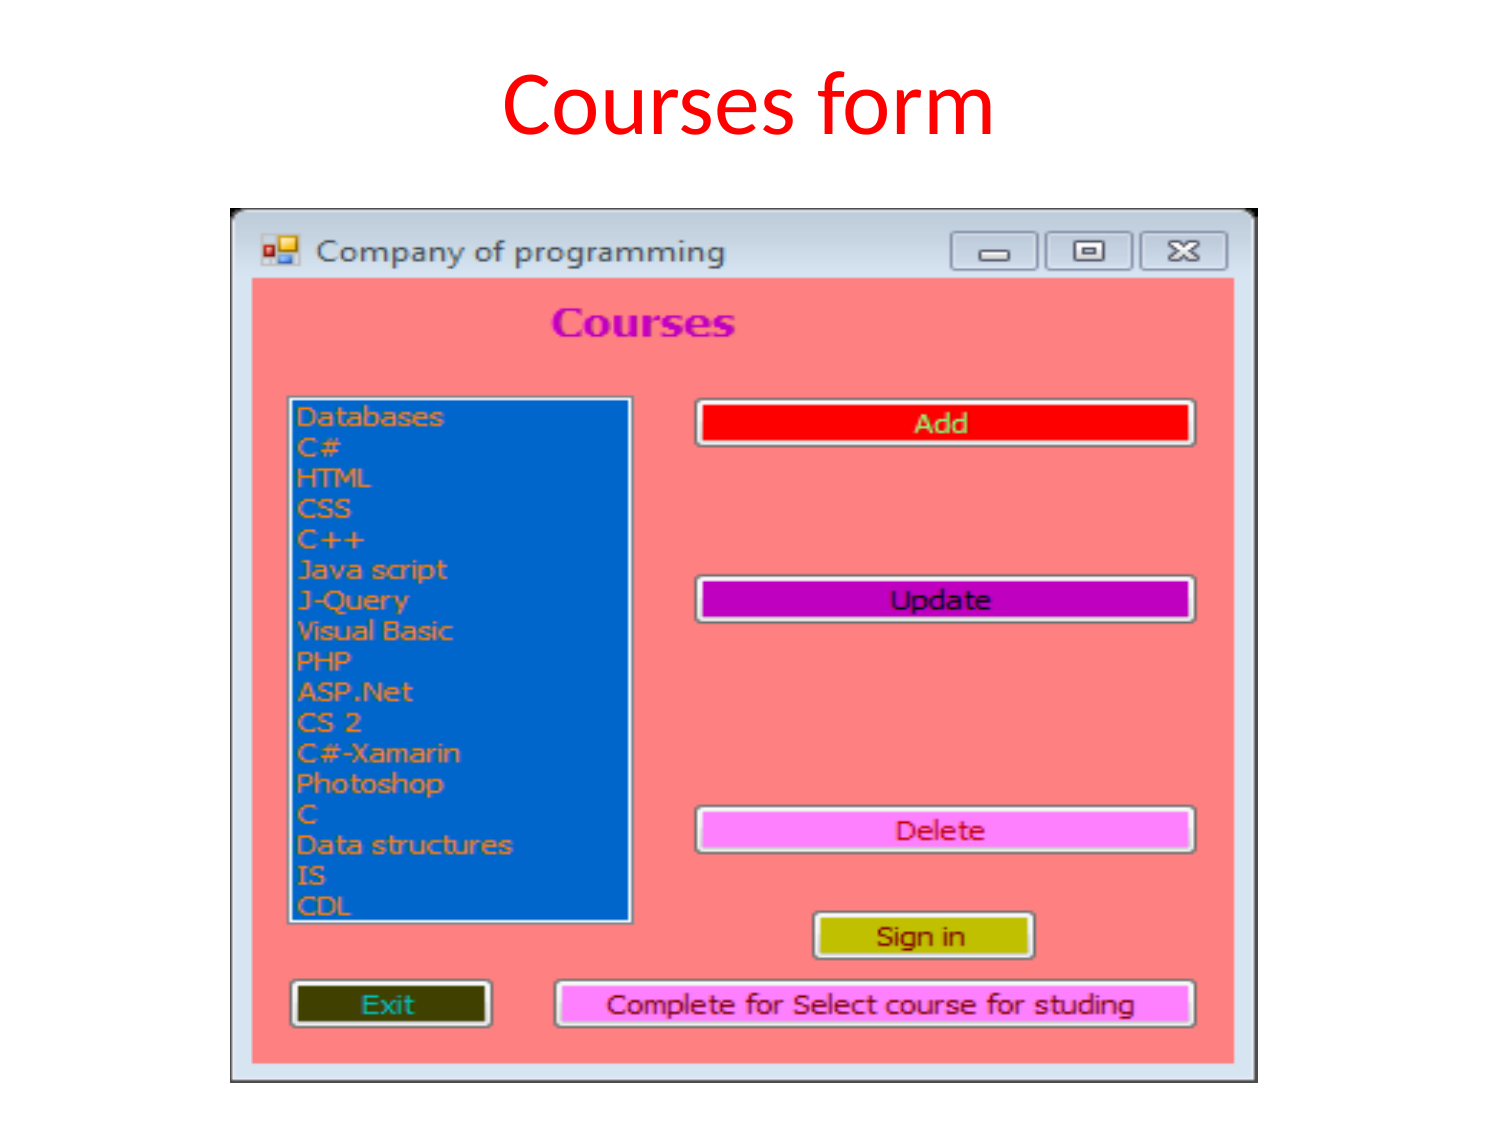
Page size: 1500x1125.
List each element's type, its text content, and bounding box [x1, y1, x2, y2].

title Courses form [112, 0, 1388, 197]
picture [230, 208, 1258, 1083]
